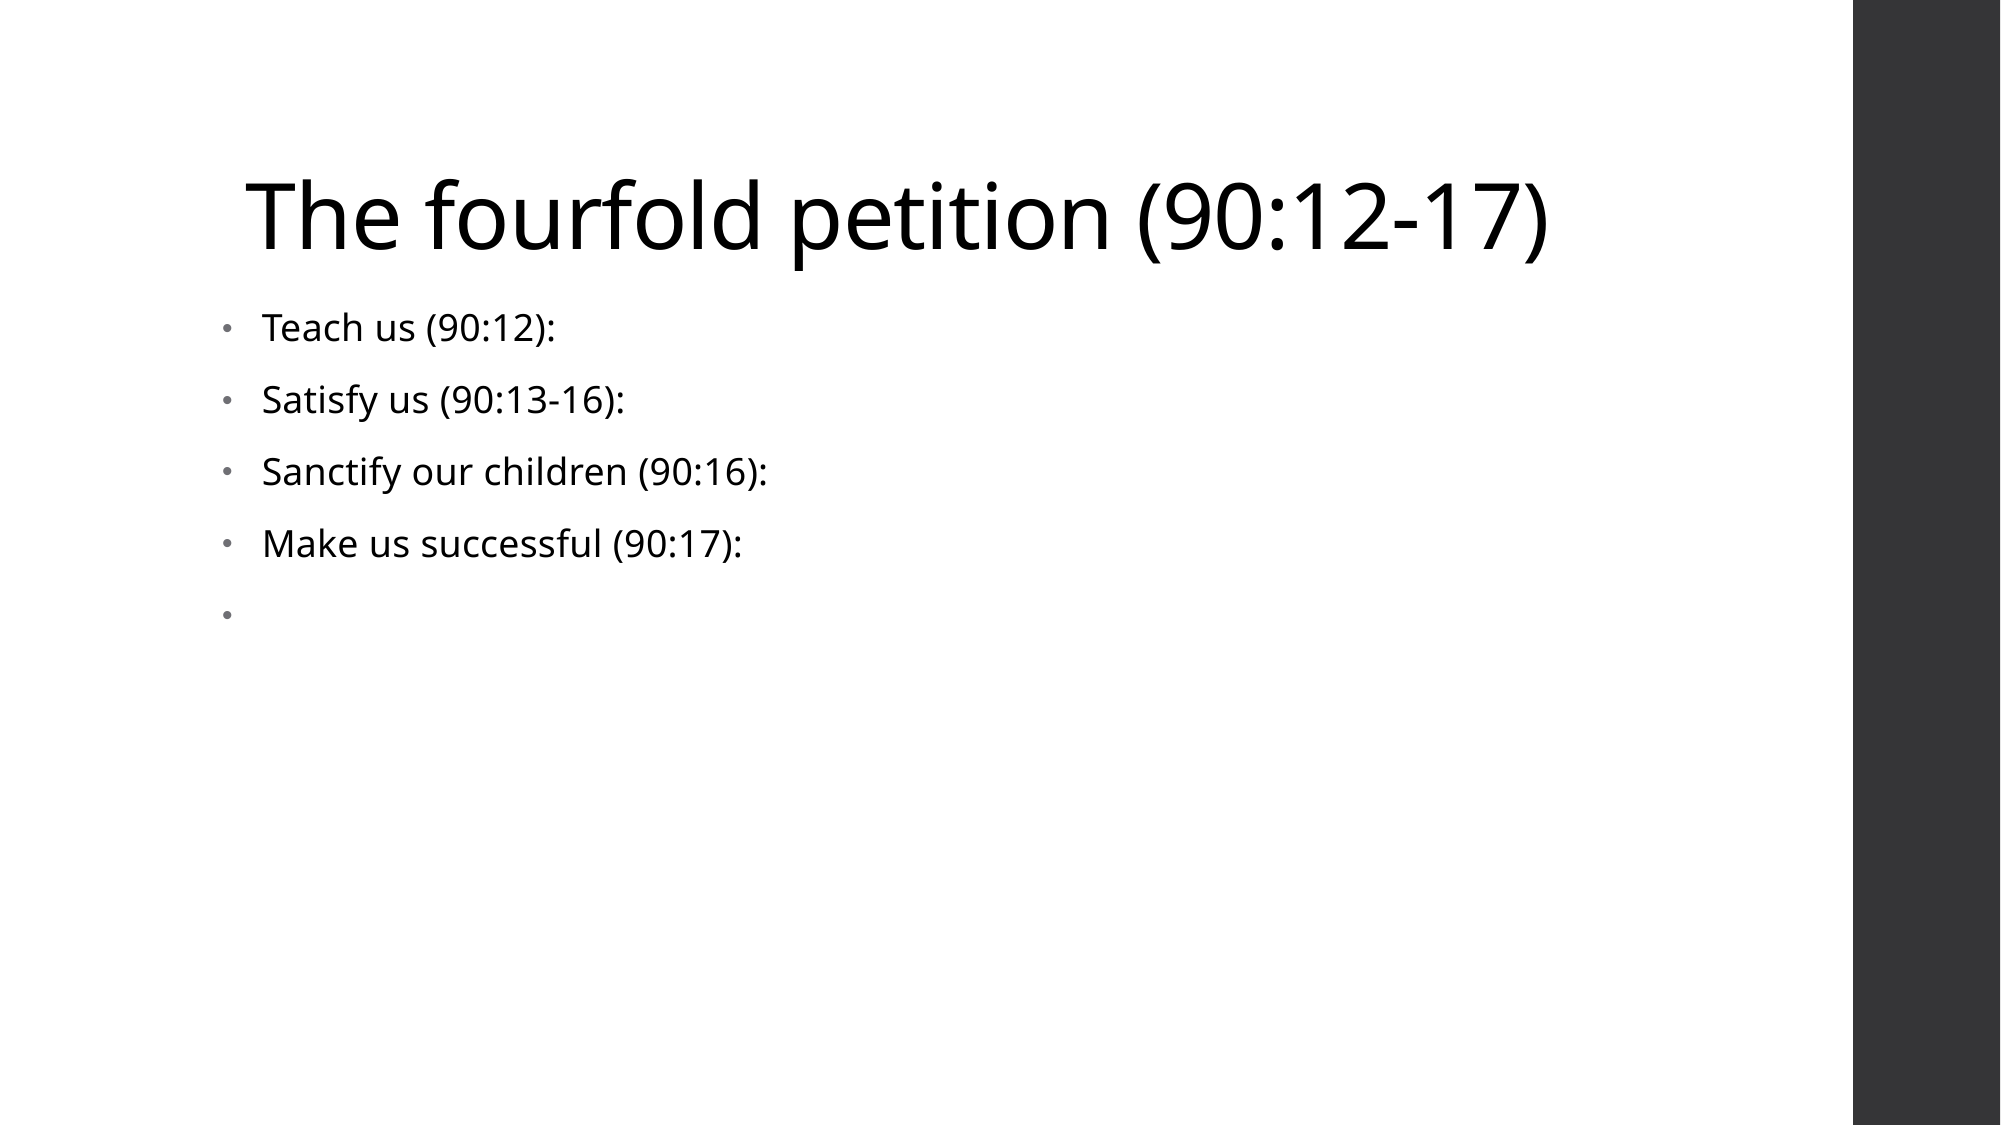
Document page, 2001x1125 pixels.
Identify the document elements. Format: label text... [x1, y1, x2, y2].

title The fourfold petition (90:12-17) [206, 60, 1797, 278]
list Teach us (90:12): Satisfy us (90:13-16): Sanctify our children (90:16): Make us successful (90:17): [206, 299, 1617, 1014]
